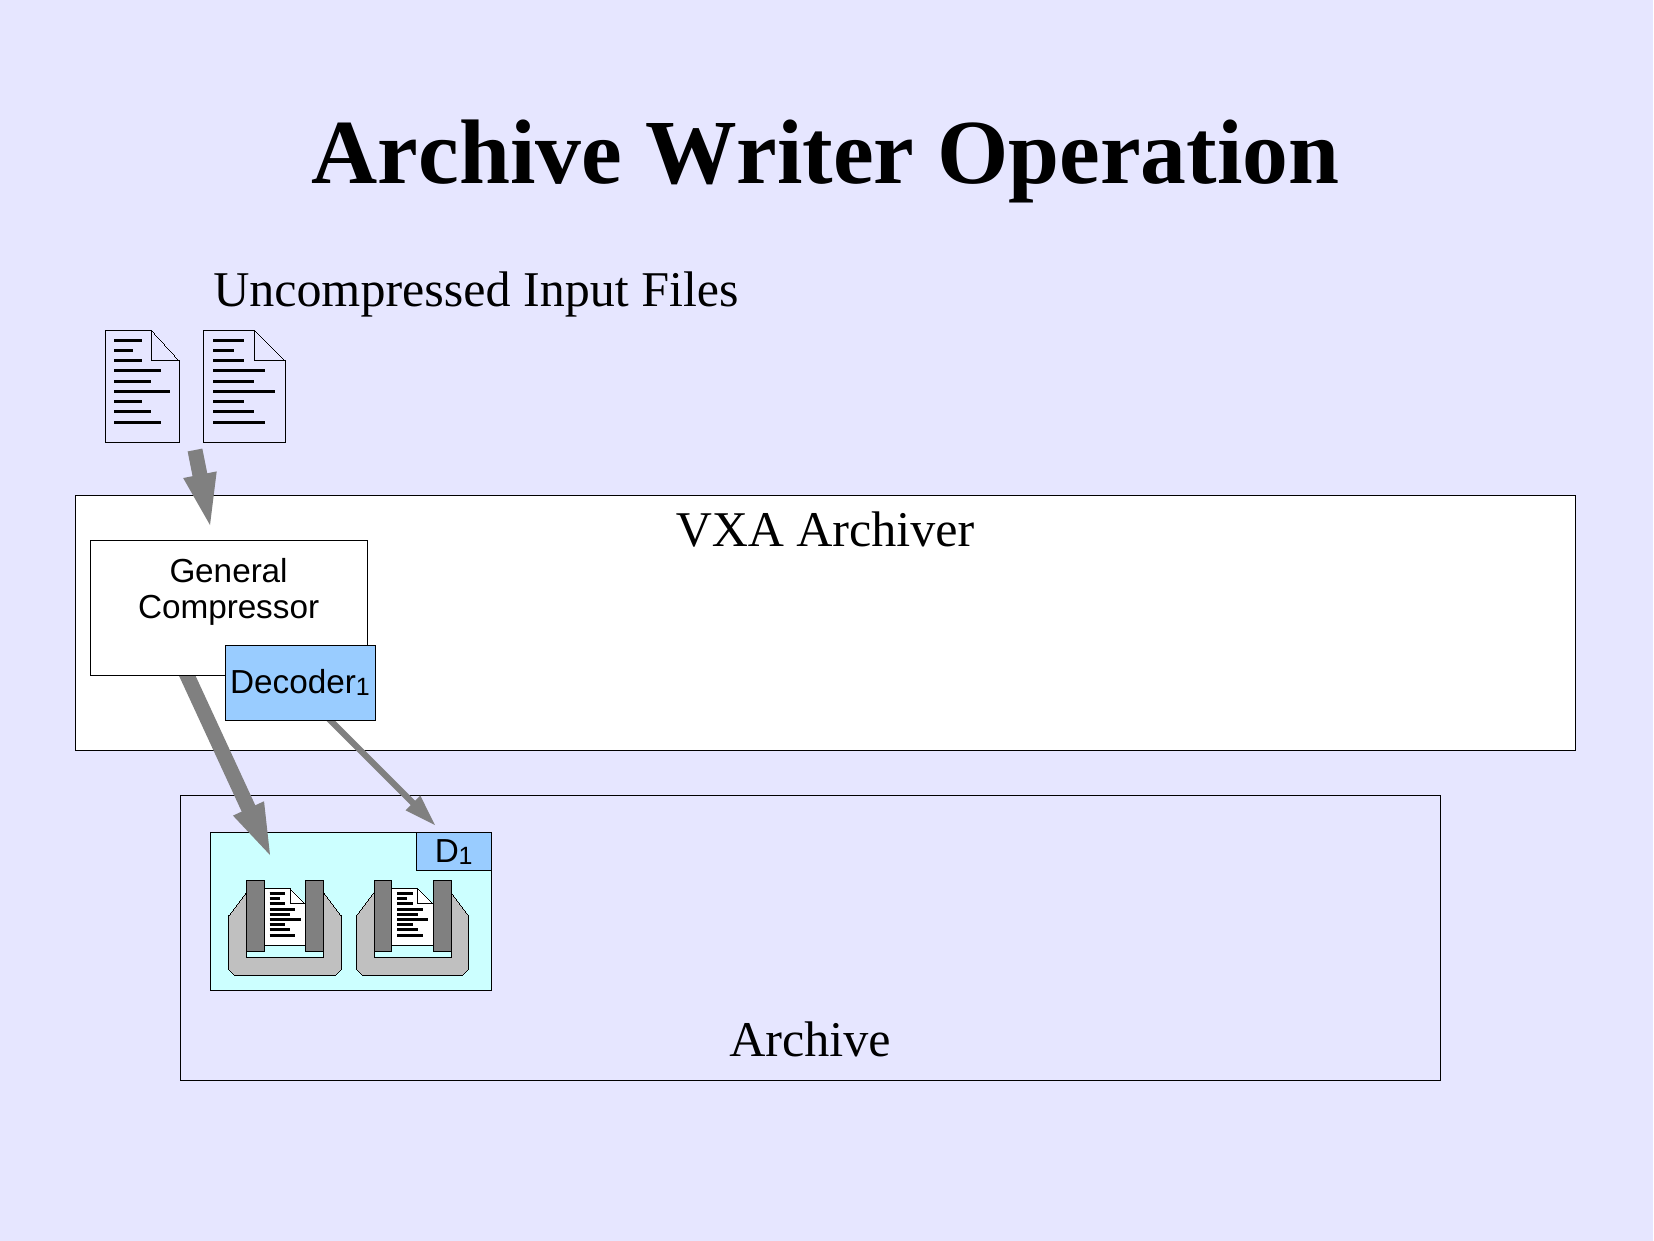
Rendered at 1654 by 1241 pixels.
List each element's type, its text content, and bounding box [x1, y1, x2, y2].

text_box General Compressor [90, 571, 368, 676]
text_box [75, 571, 213, 751]
text_box VXA Archiver [75, 495, 1576, 571]
title Archive Writer Operation [82, 49, 1571, 257]
text_box [210, 832, 492, 991]
text_box [337, 571, 1576, 751]
text_box D1 [416, 832, 492, 871]
text_box Archive [180, 1005, 1441, 1081]
text_box Uncompressed Input Files [120, 255, 833, 331]
text_box Decoder1 [225, 645, 376, 721]
text_box [197, 676, 355, 751]
